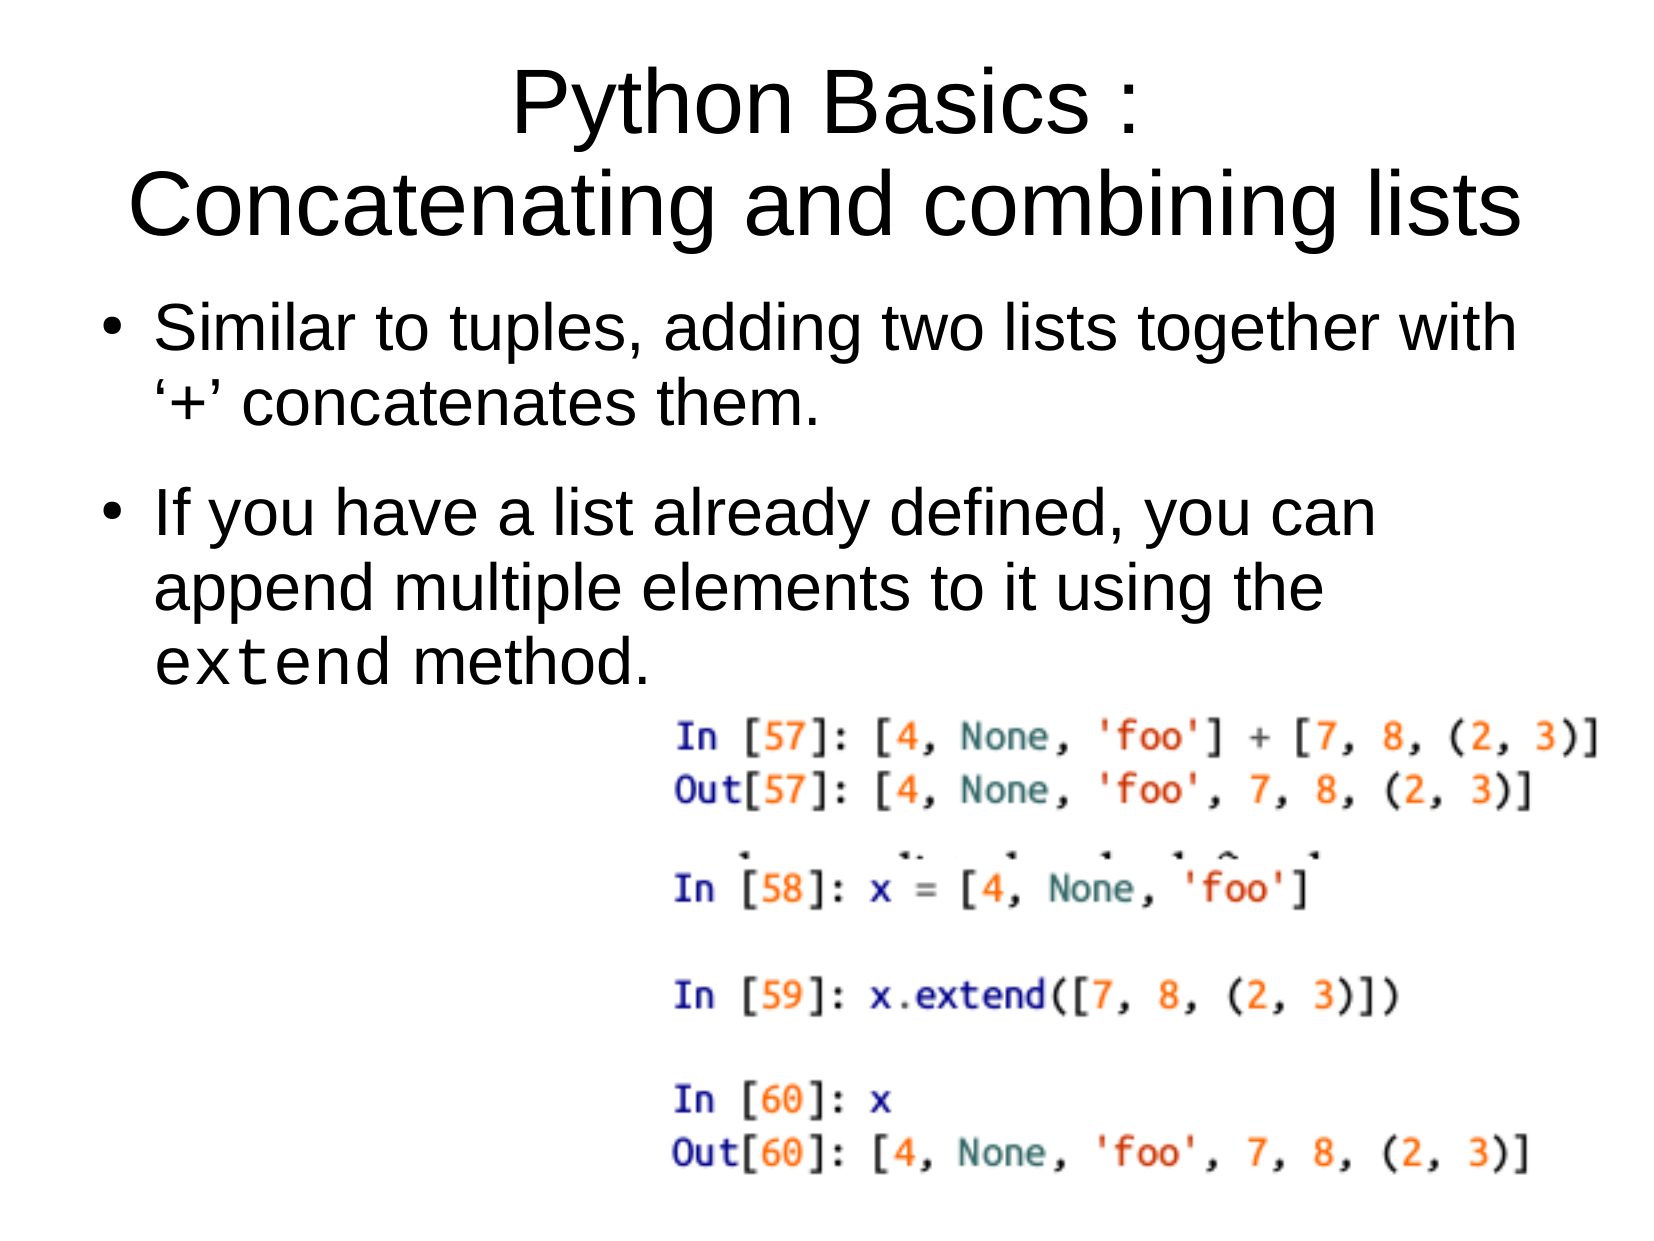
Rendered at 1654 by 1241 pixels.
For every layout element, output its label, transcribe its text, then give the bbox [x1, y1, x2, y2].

list Similar to tuples, adding two lists together with ‘+’ concatenates them. If you have a list already defined, you can append multiple elements to it using the extend method. [82, 290, 1571, 1010]
title Python Basics : Concatenating and combining lists [82, 49, 1571, 257]
picture [665, 697, 1626, 1204]
